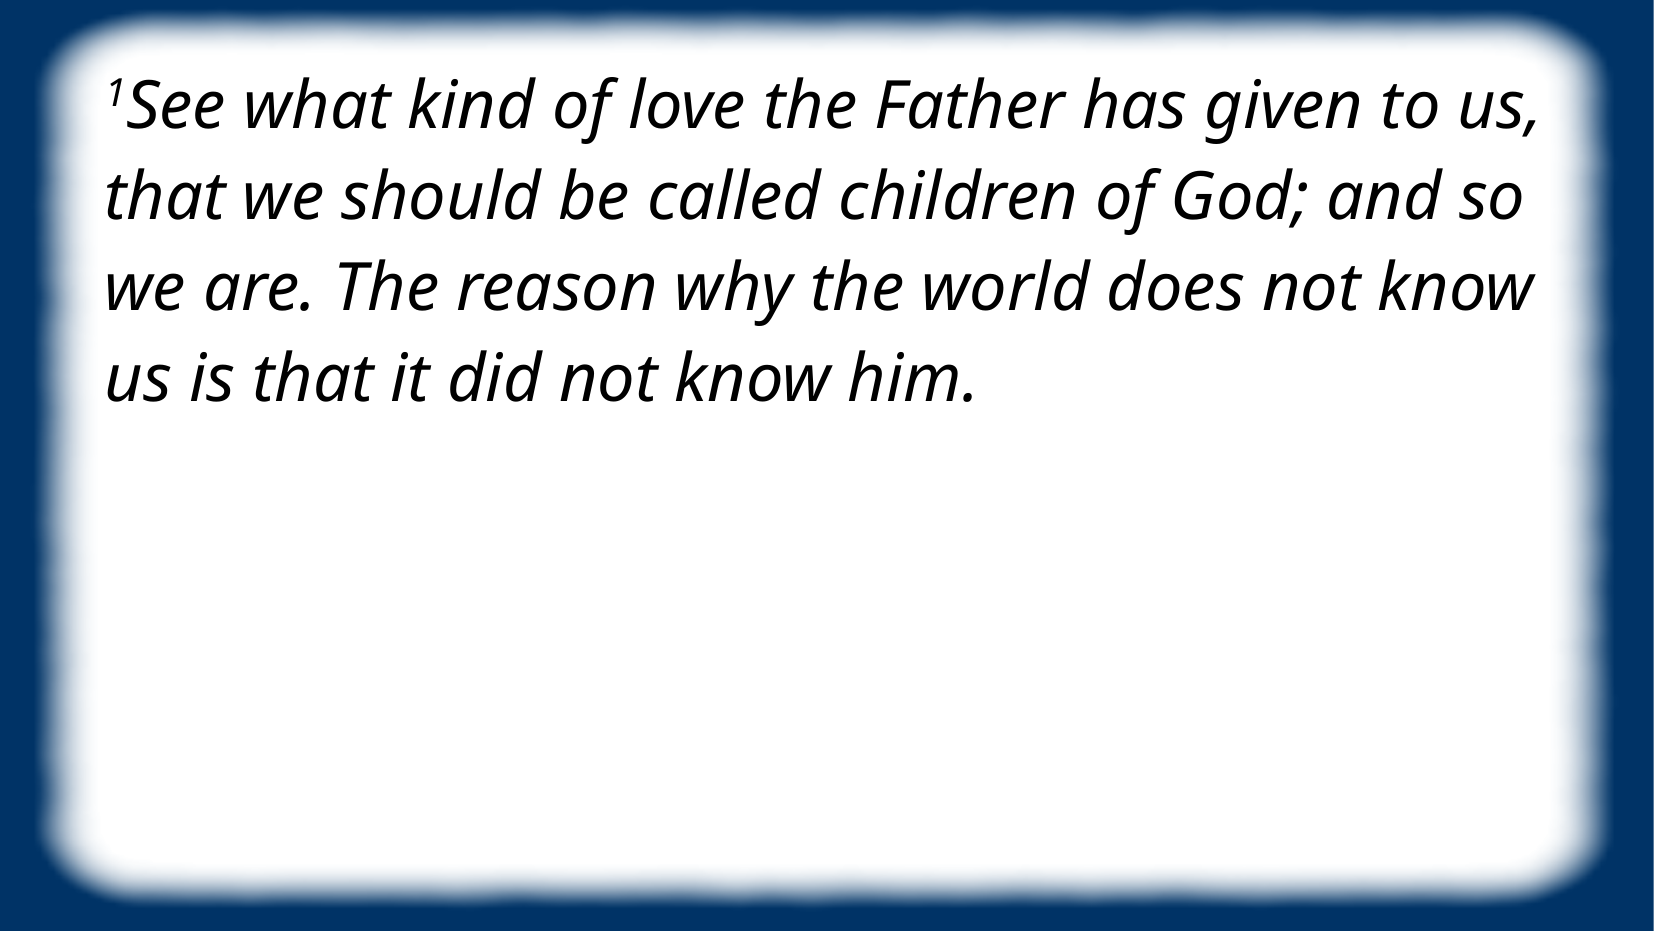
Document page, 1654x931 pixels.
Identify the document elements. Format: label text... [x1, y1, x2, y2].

picture [0, 0, 1654, 931]
text_box 1See what kind of love the Father has given to us, that we should be called children of God; and so we are. The reason why the world does not know us is that it did not know him. [90, 50, 1591, 421]
